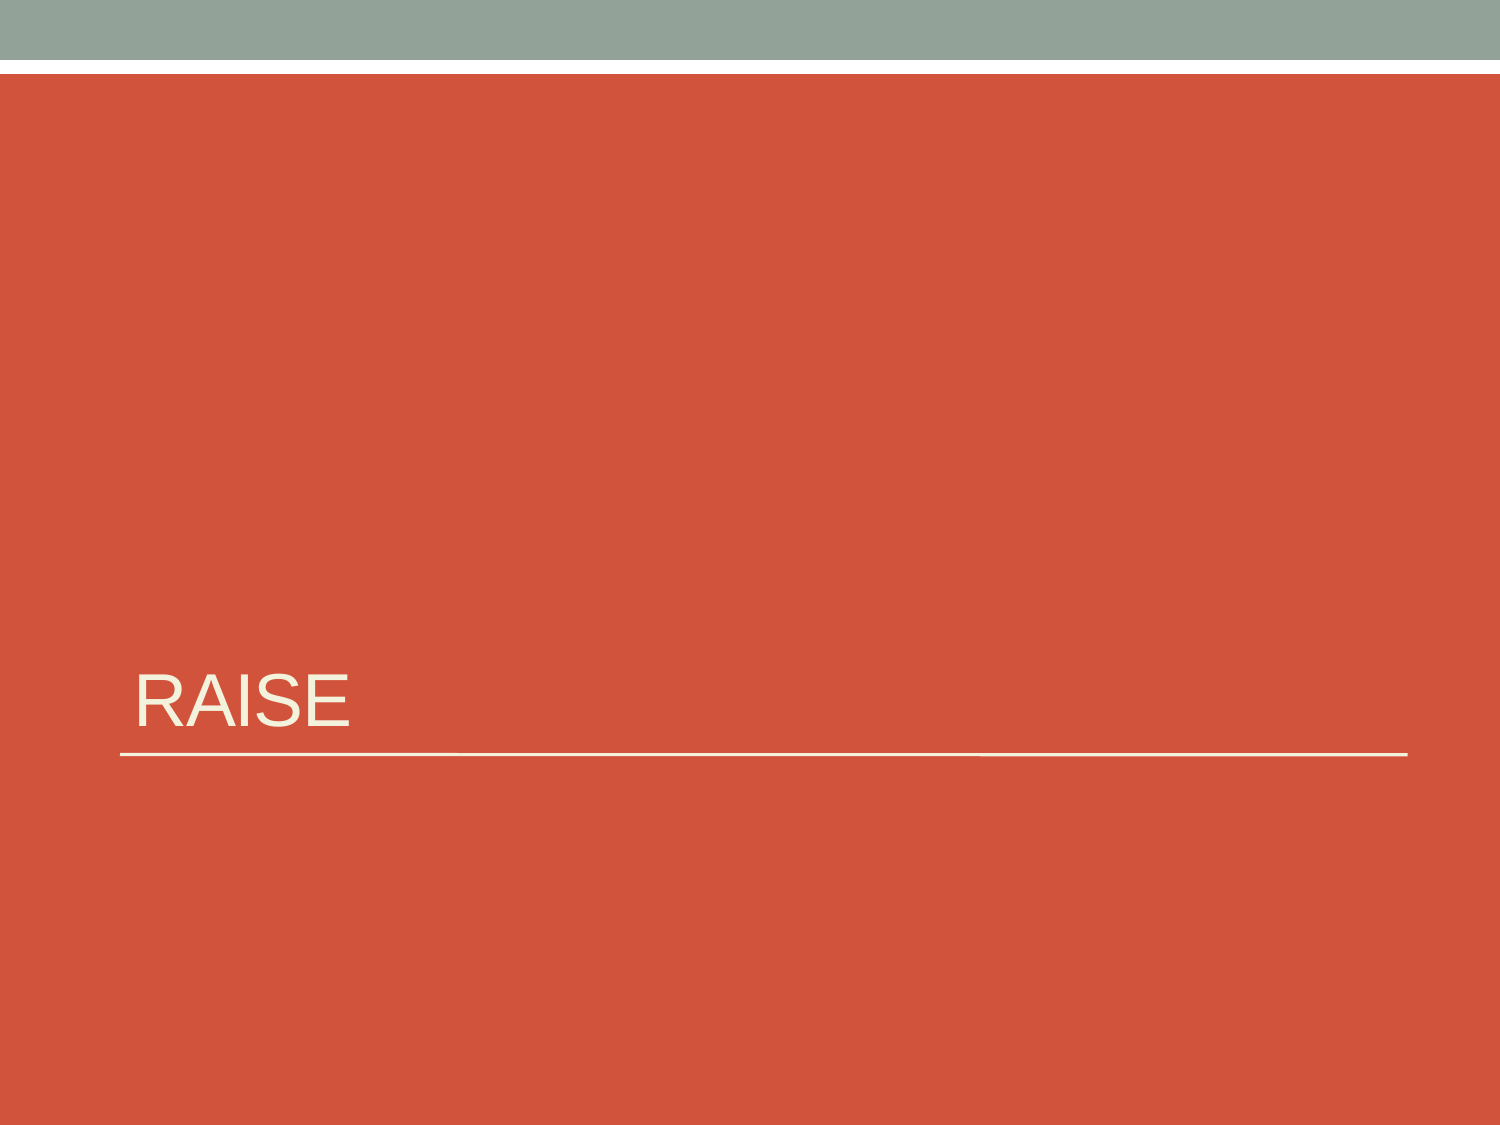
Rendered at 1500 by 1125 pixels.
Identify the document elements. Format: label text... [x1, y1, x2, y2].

title Raise [118, 387, 1394, 749]
